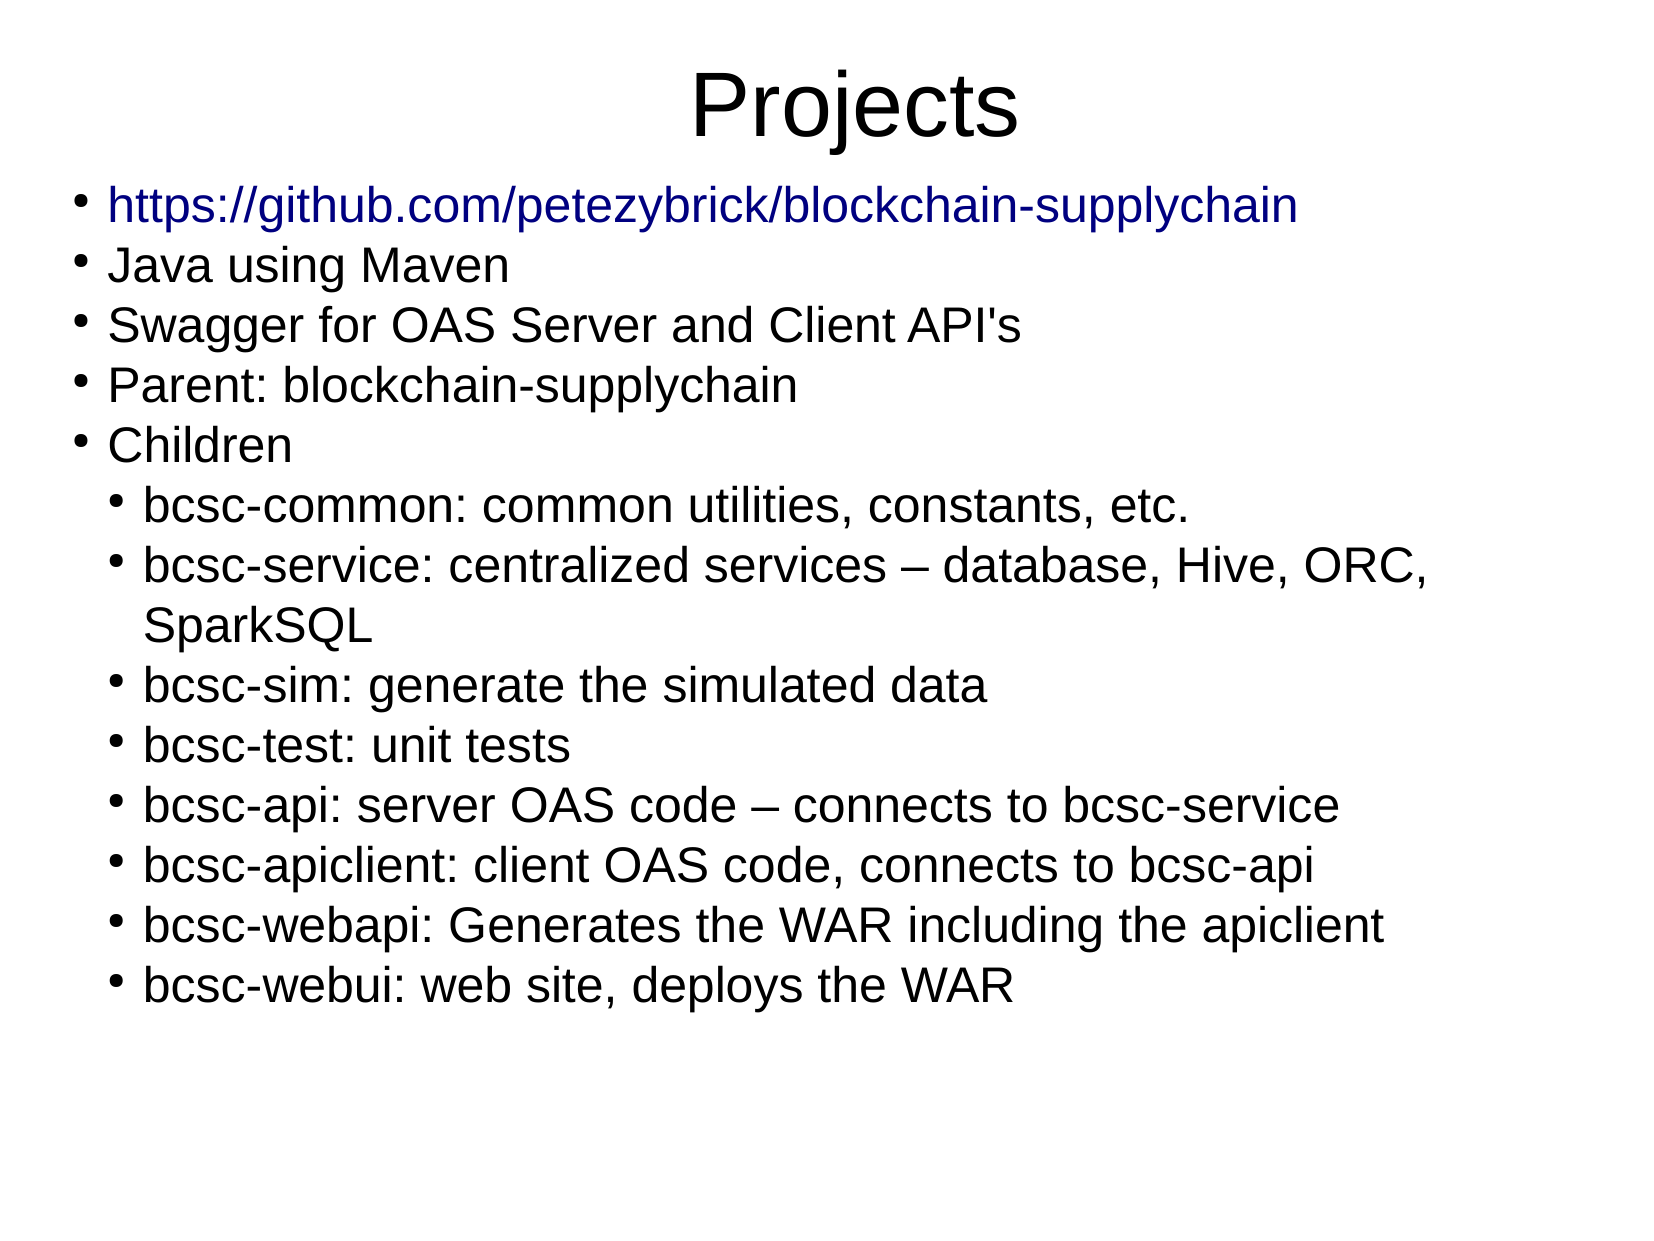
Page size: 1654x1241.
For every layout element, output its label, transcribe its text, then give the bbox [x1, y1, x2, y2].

text_box https://github.com/petezybrick/blockchain-supplychain Java using Maven Swagger for OAS Server and Client API's Parent: blockchain-supplychain Children bcsc-common: common utilities, constants, etc. bcsc-service: centralized services – database, Hive, ORC, SparkSQL bcsc-sim: generate the simulated data bcsc-test: unit tests bcsc-api: server OAS code – connects to bcsc-service bcsc-apiclient: client OAS code, connects to bcsc-api bcsc-webapi: Generates the WAR including the apiclient bcsc-webui: web site, deploys the WAR [71, 171, 1561, 1156]
text_box Projects [105, 48, 1571, 152]
